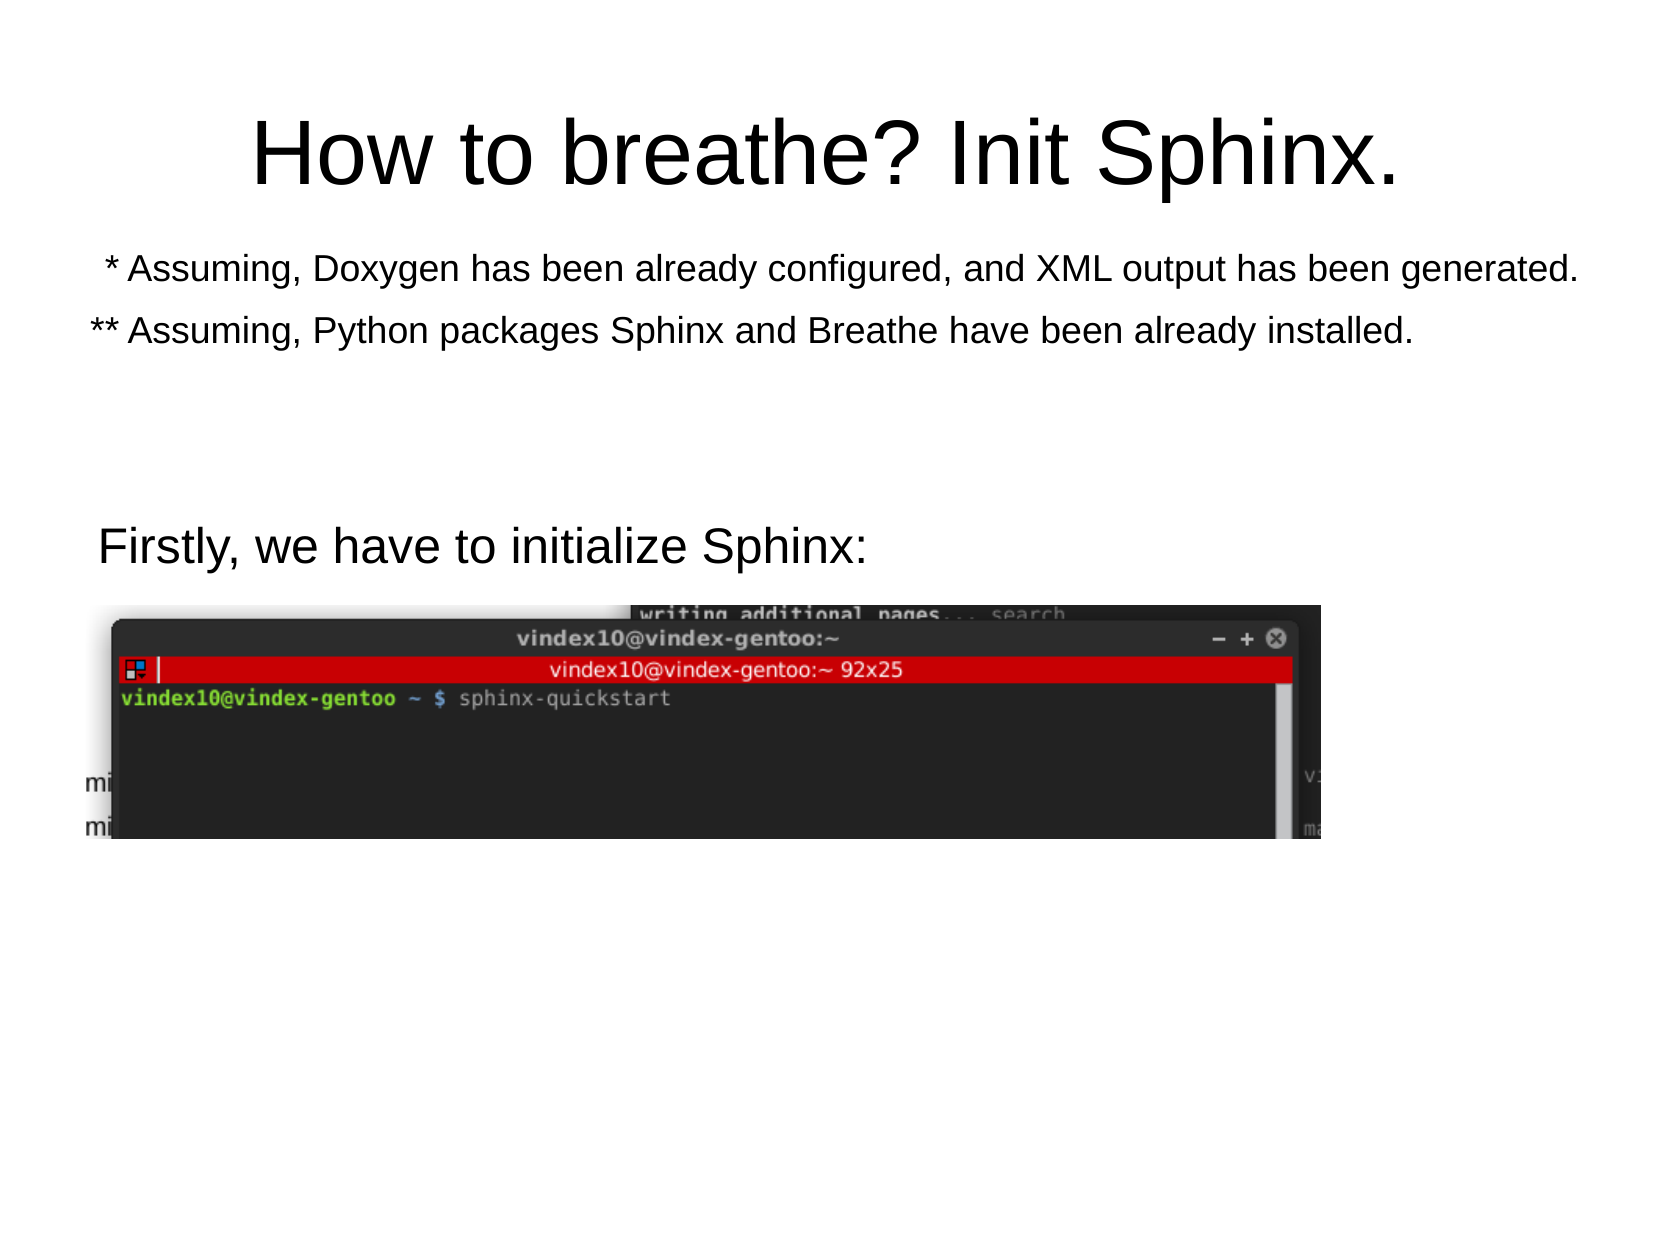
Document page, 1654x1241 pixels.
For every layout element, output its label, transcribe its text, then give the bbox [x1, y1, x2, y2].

text_box Firstly, we have to initialize Sphinx: [82, 511, 884, 583]
text_box ** Assuming, Python packages Sphinx and Breathe have been already installed. [75, 301, 1430, 359]
text_box * Assuming, Doxygen has been already configured, and XML output has been generated. [90, 240, 1595, 297]
title How to breathe? Init Sphinx. [82, 49, 1571, 257]
picture [85, 605, 1321, 839]
